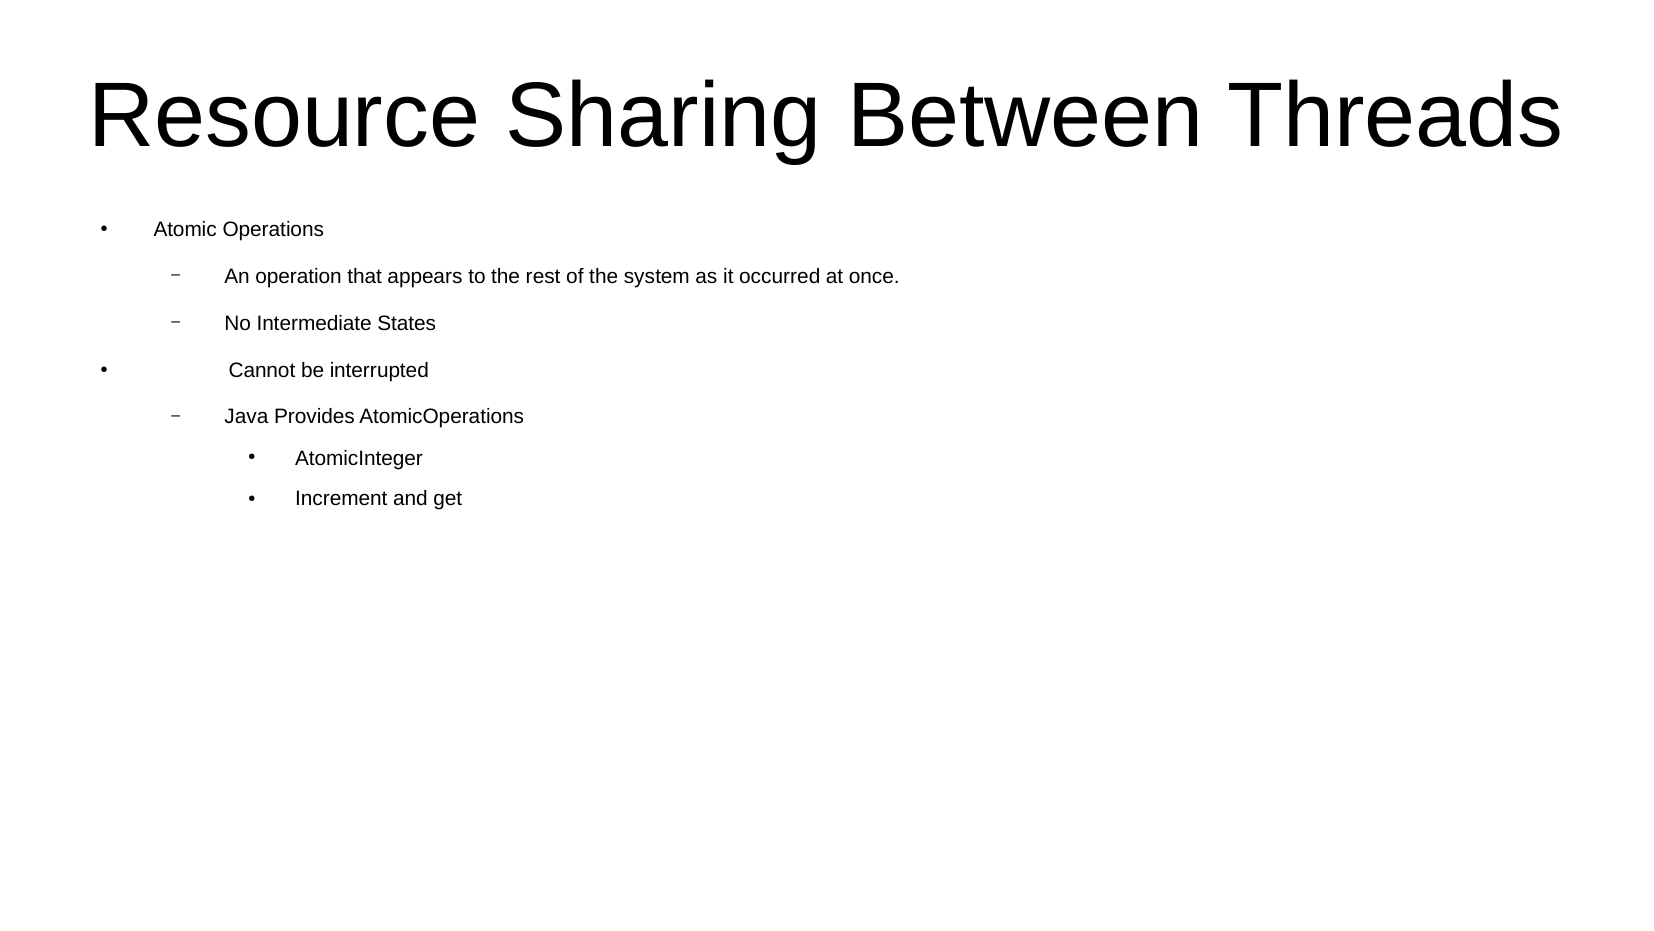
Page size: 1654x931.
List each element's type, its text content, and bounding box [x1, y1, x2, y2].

list Atomic Operations An operation that appears to the rest of the system as it occurred at once. No Intermediate States Cannot be interrupted Java Provides AtomicOperations AtomicInteger Increment and get [82, 217, 1571, 758]
title Resource Sharing Between Threads [82, 37, 1571, 193]
